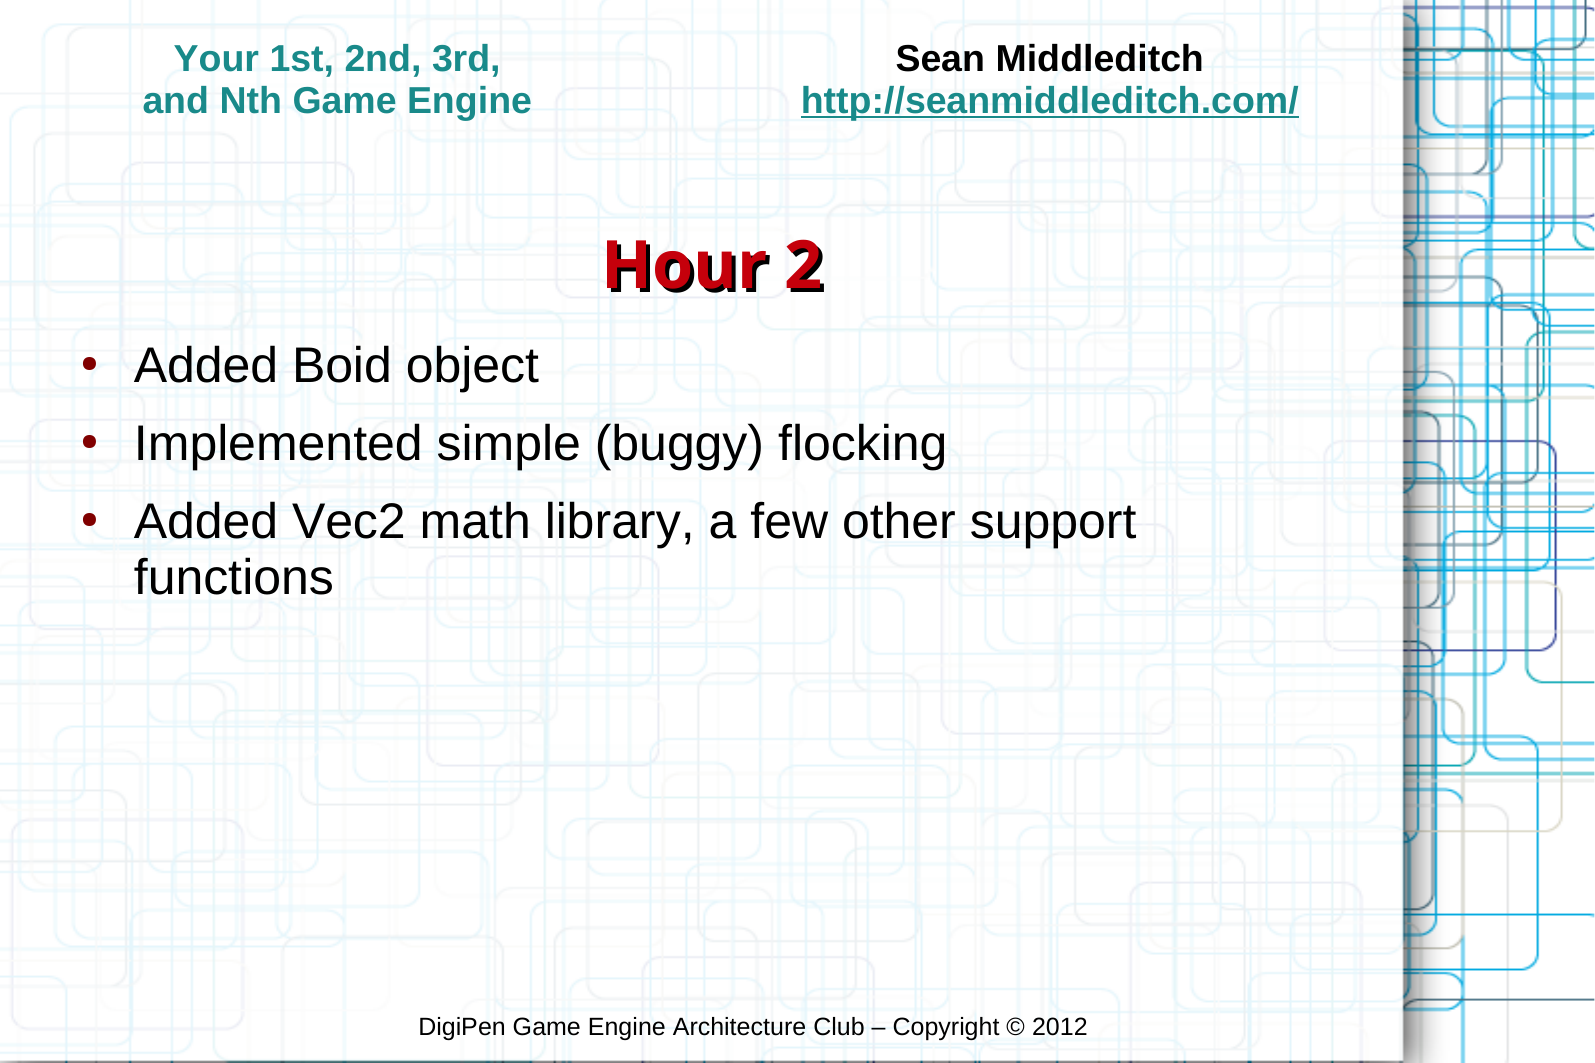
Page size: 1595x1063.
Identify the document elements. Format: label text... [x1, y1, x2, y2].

title Hour 2 [75, 225, 1351, 301]
list Added Boid object Implemented simple (buggy) flocking Added Vec2 math library, a few other support functions [63, 337, 1351, 976]
picture [0, 0, 1595, 1063]
list Sean Middleditch http://seanmiddleditch.com/ [787, 37, 1313, 151]
list Your 1st, 2nd, 3rd, and Nth Game Engine [75, 37, 601, 151]
list DigiPen Game Engine Architecture Club – Copyright © 2012 [75, 1012, 1363, 1051]
